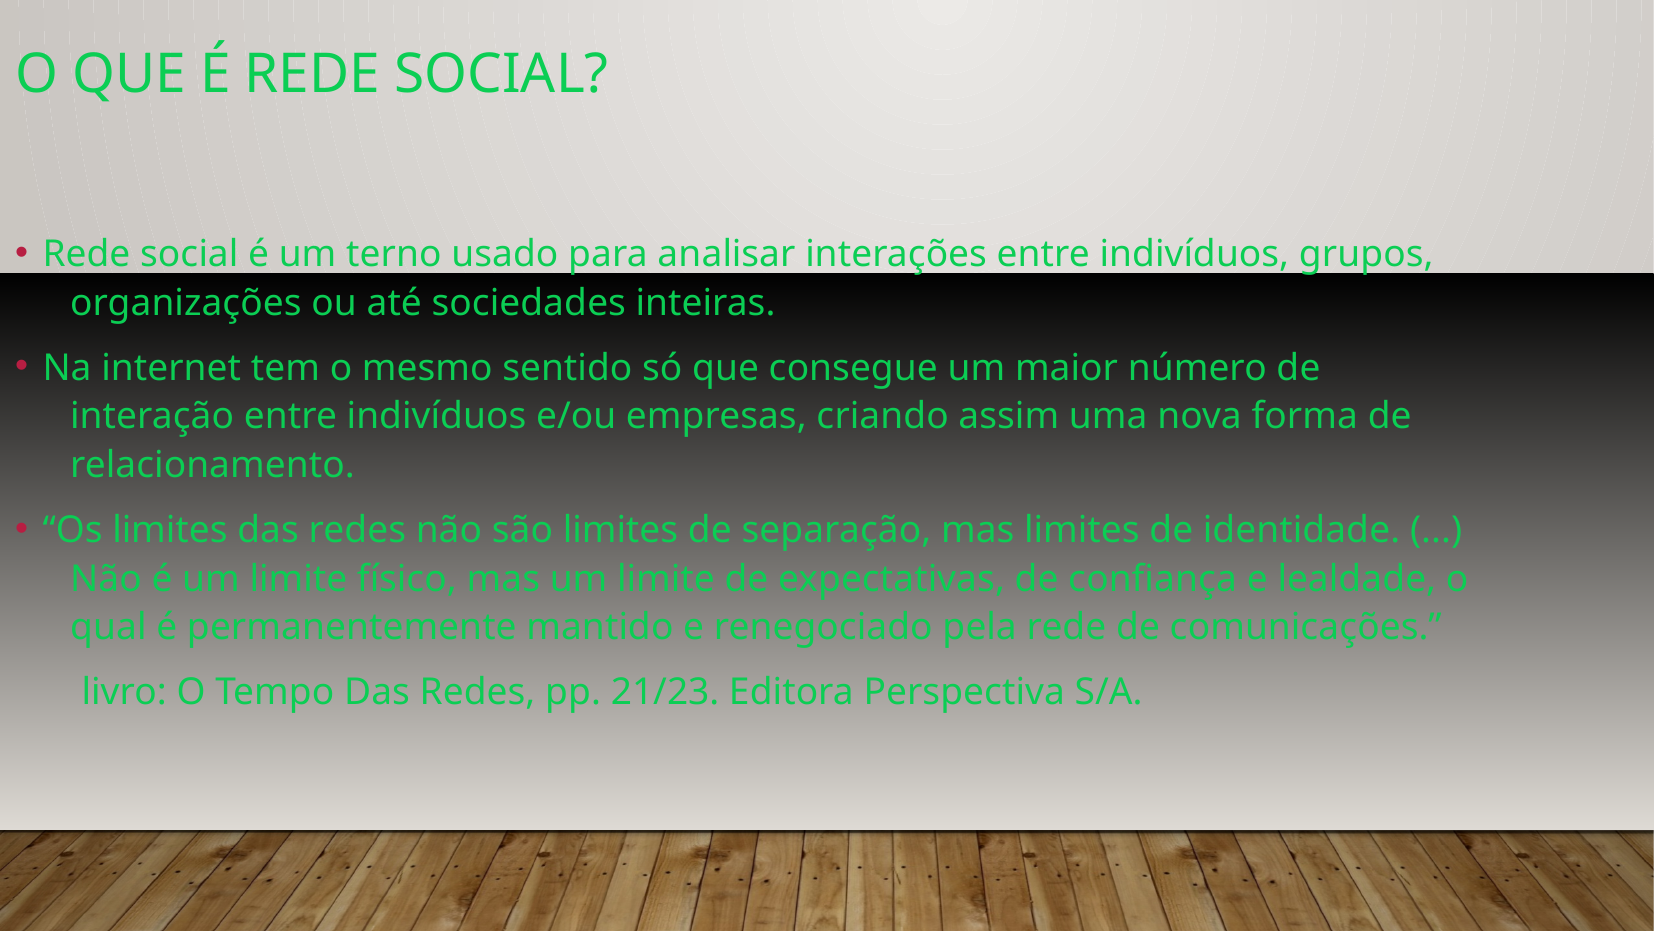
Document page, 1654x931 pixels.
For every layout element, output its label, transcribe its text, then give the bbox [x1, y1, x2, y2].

list Rede social é um terno usado para analisar interações entre indivíduos, grupos, organizações ou até sociedades inteiras. Na internet tem o mesmo sentido só que consegue um maior número de interação entre indivíduos e/ou empresas, criando assim uma nova forma de relacionamento. “Os limites das redes não são limites de separação, mas limites de identidade. (...) Não é um limite físico, mas um limite de expectativas, de confiança e lealdade, o qual é permanentemente mantido e renegociado pela rede de comunicações.” livro: O Tempo Das Redes, pp. 21/23. Editora Perspectiva S/A. [0, 217, 1489, 758]
title O que é rede social? [0, 36, 1489, 113]
